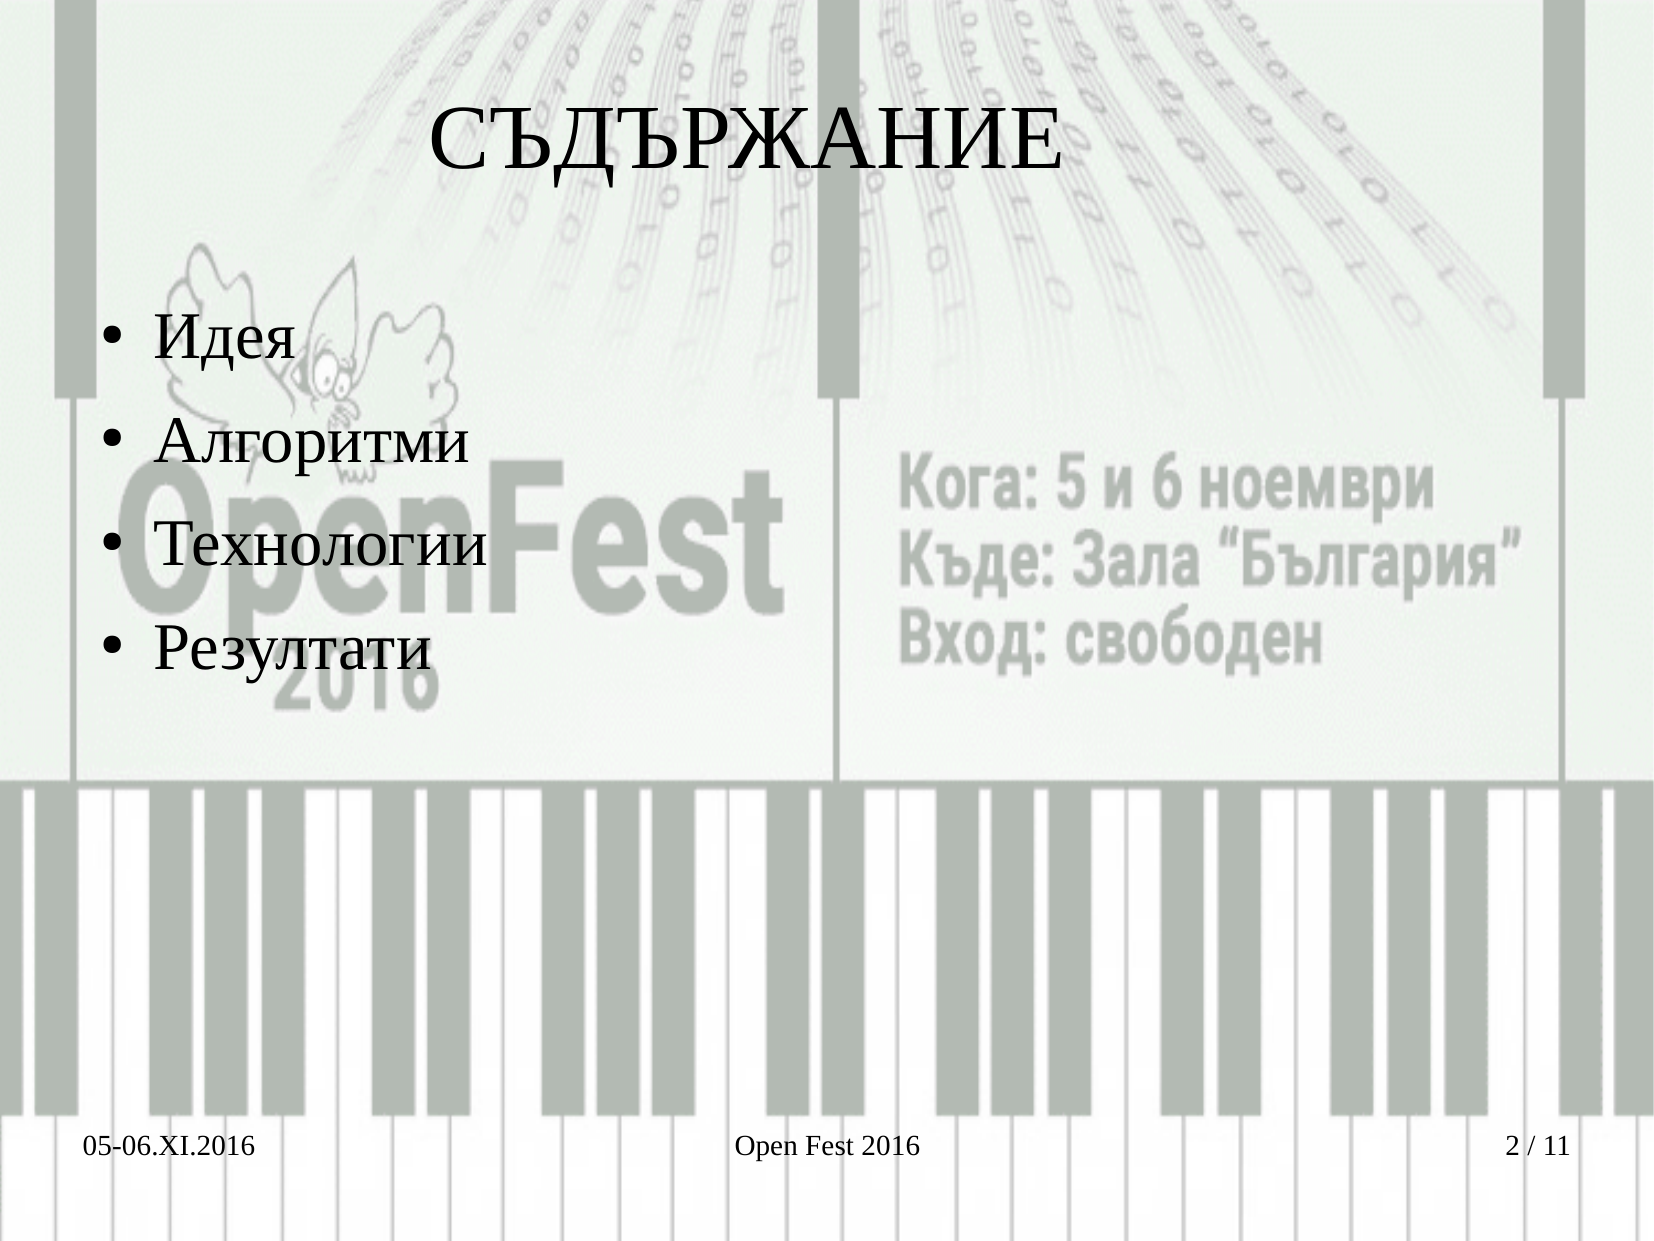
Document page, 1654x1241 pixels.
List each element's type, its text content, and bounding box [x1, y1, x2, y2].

title СЪДЪРЖАНИЕ [82, 47, 1412, 229]
picture [0, 0, 1654, 1241]
list Идея Алгоритми Технологии Резултати [82, 299, 1571, 1019]
